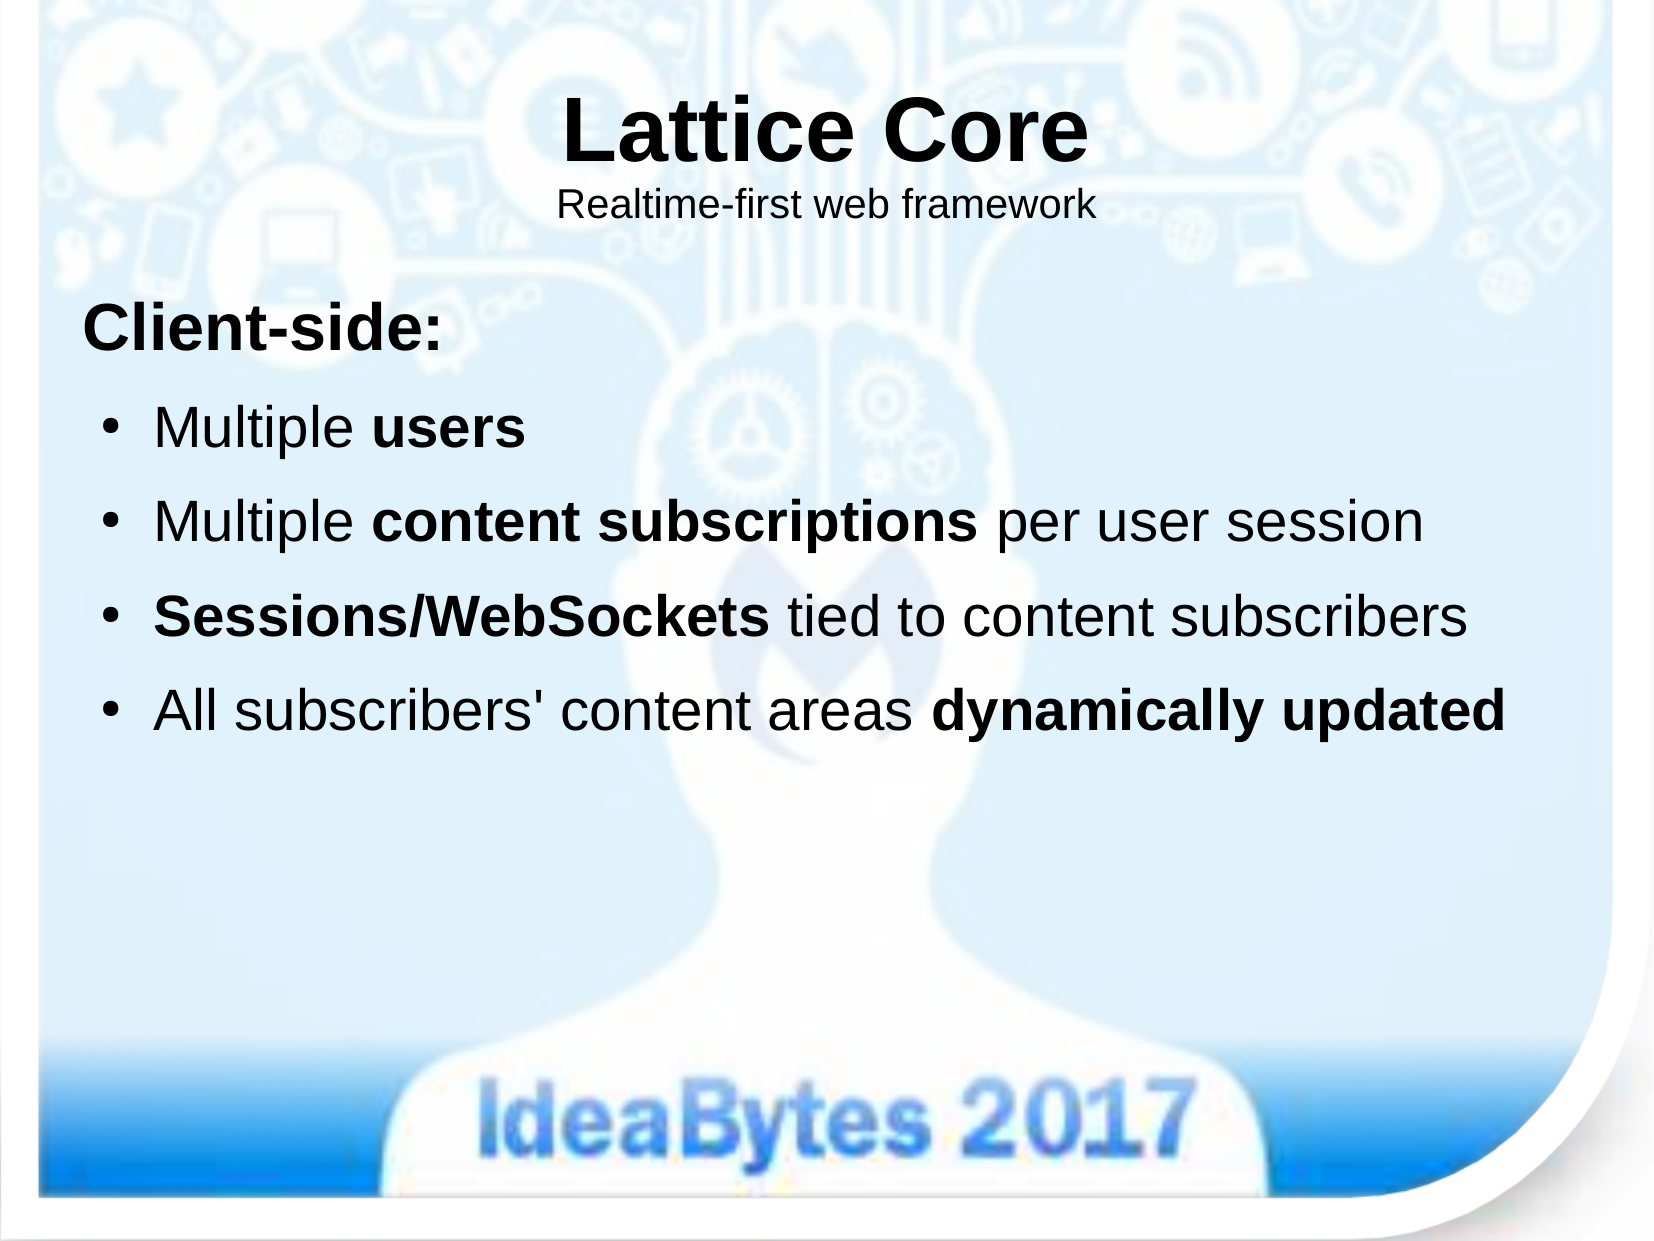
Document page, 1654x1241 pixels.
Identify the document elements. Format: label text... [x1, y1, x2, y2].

title Lattice Core Realtime-first web framework [82, 49, 1571, 257]
picture [0, 0, 1654, 1241]
list Client-side: Multiple users Multiple content subscriptions per user session Sessions/WebSockets tied to content subscribers All subscribers' content areas dynamically updated [82, 290, 1571, 1010]
